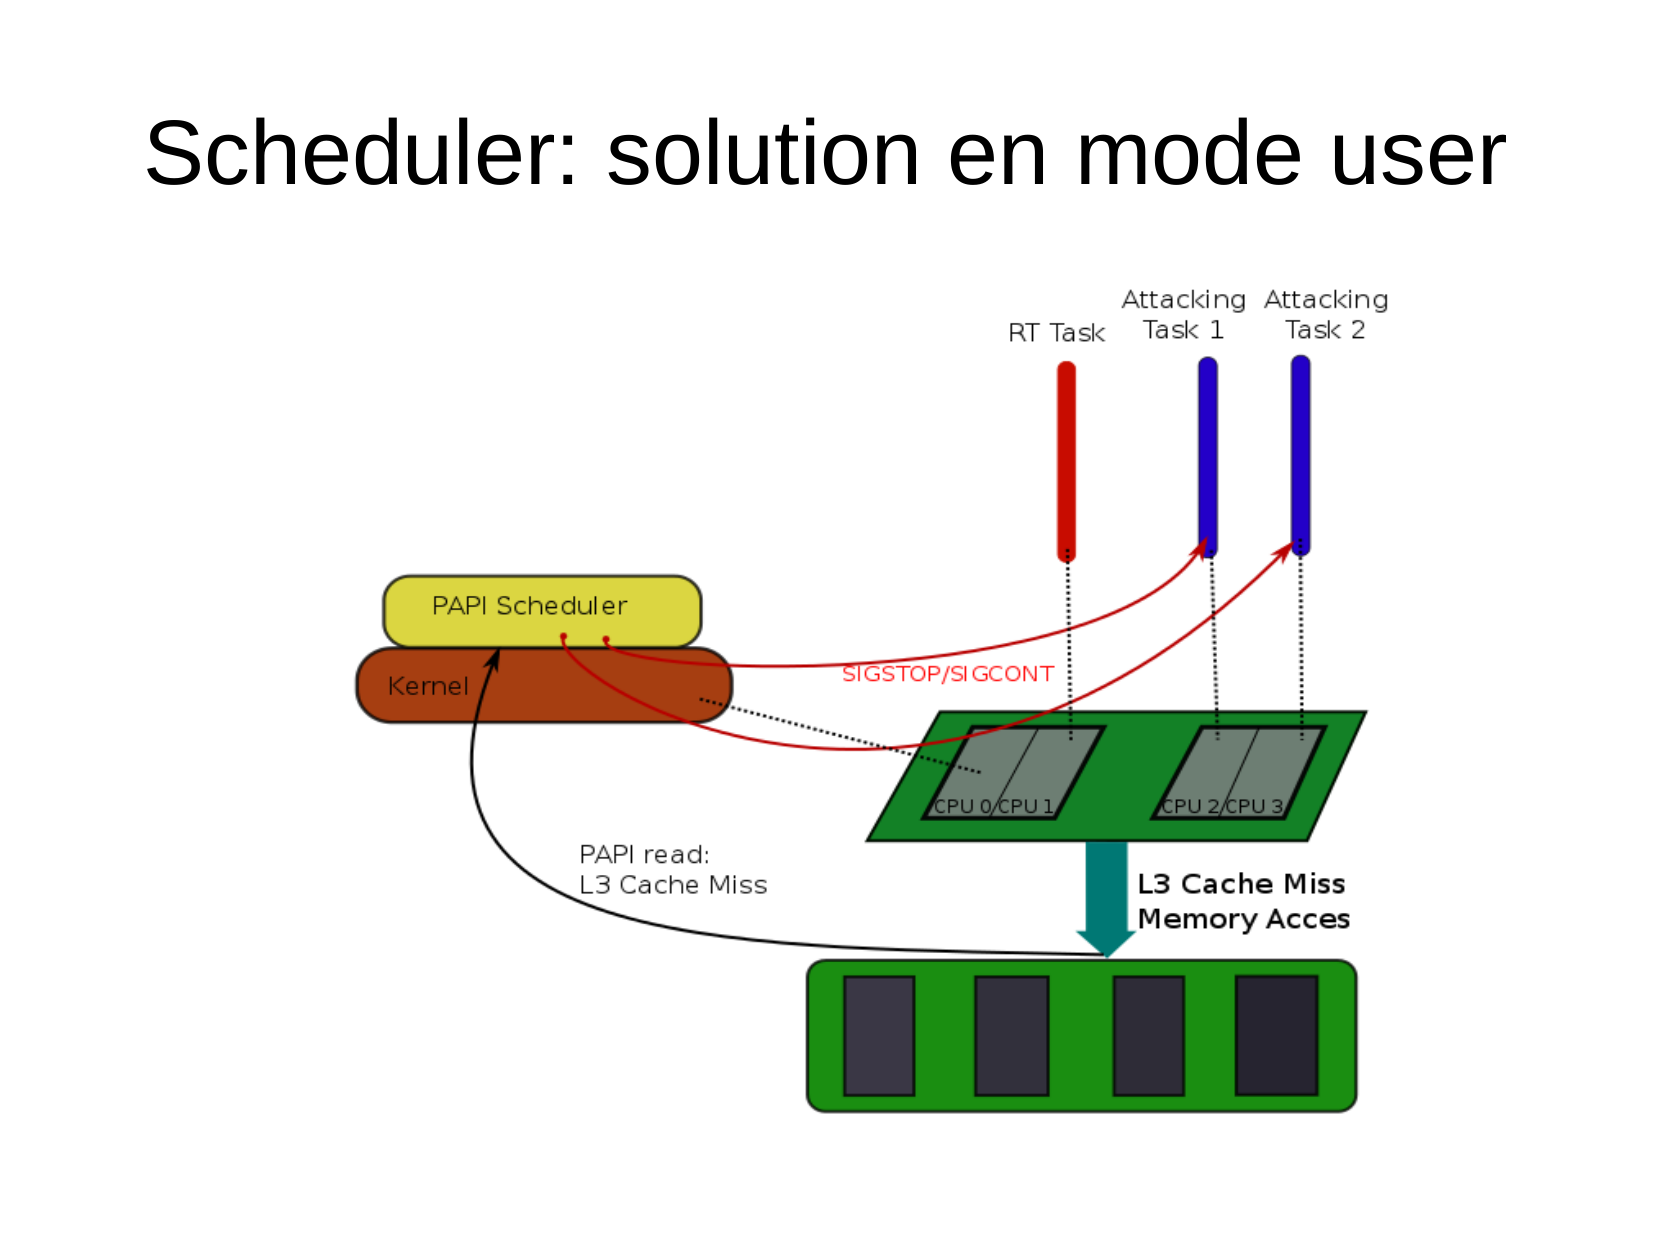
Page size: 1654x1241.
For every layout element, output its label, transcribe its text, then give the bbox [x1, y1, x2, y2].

title Scheduler: solution en mode user [82, 49, 1571, 257]
picture [243, 284, 1456, 1186]
